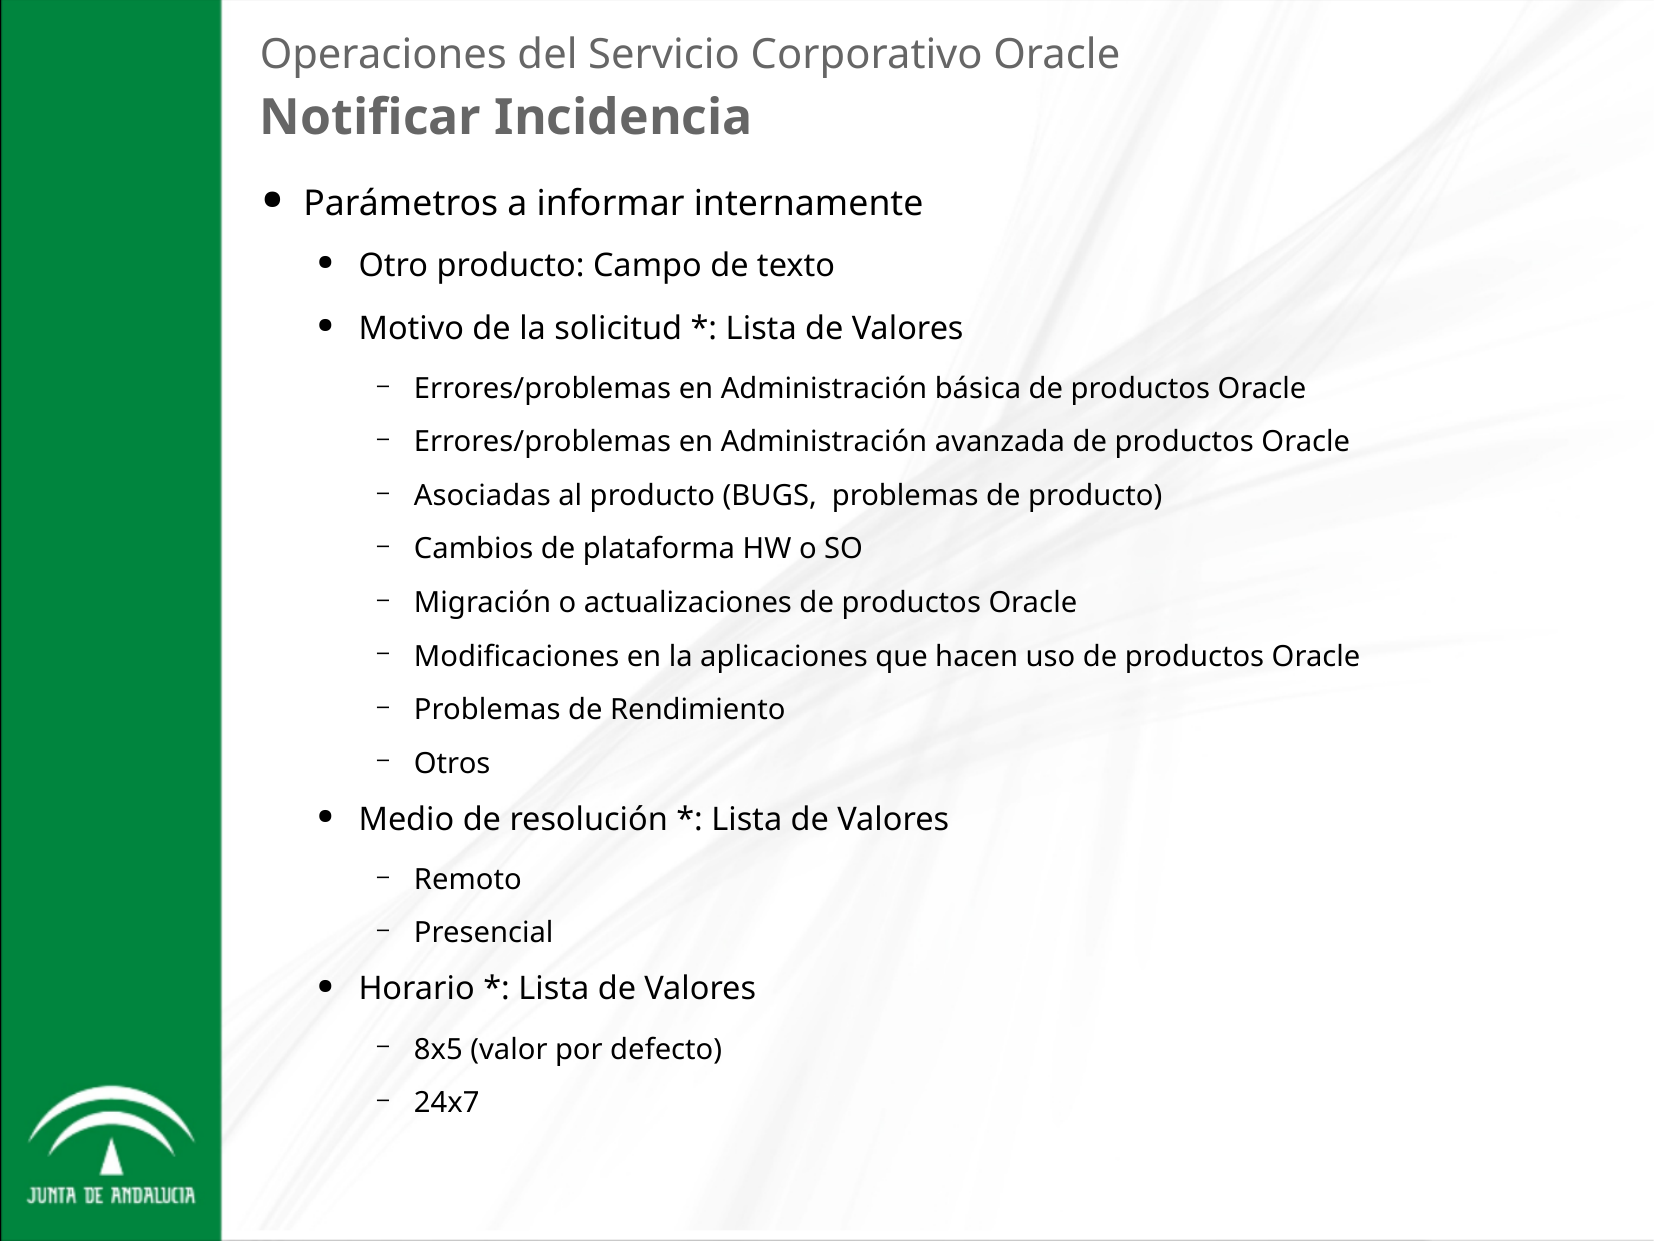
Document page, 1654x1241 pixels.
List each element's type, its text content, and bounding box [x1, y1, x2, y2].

picture [0, 0, 1654, 1241]
title Operaciones del Servicio Corporativo Oracle Notificar Incidencia [259, 35, 1577, 139]
list Parámetros a informar internamente Otro producto: Campo de texto Motivo de la solicitud *: Lista de Valores Errores/problemas en Administración básica de productos Oracle Errores/problemas en Administración avanzada de productos Oracle Asociadas al producto (BUGS, problemas de producto) Cambios de plataforma HW o SO Migración o actualizaciones de productos Oracle Modificaciones en la aplicaciones que hacen uso de productos Oracle Problemas de Rendimiento Otros Medio de resolución *: Lista de Valores Remoto Presencial Horario *: Lista de Valores 8x5 (valor por defecto) 24x7 [248, 177, 1565, 1123]
